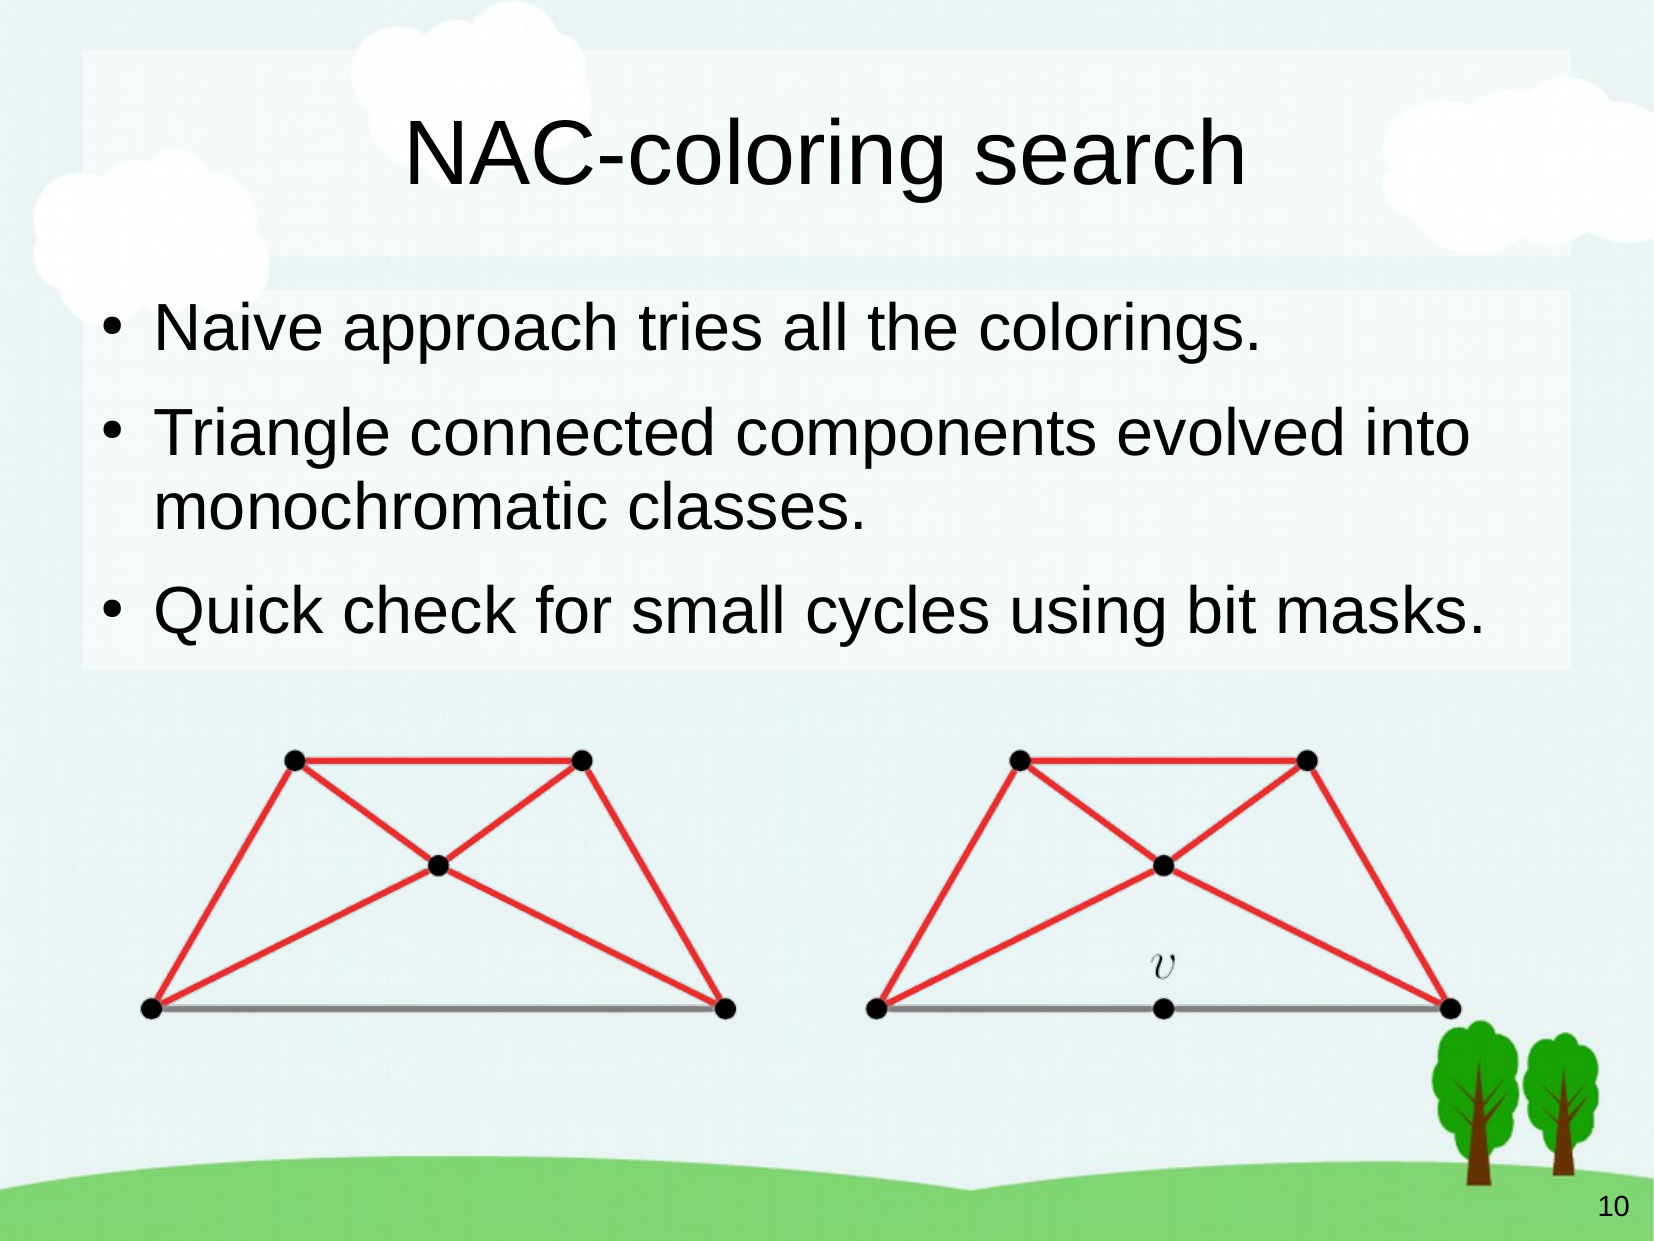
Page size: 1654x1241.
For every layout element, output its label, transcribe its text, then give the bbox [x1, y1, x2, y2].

title NAC-coloring search [82, 49, 1571, 257]
list Naive approach tries all the colorings. Triangle connected components evolved into monochromatic classes. Quick check for small cycles using bit masks. [82, 290, 1571, 671]
picture [0, 0, 1654, 1241]
